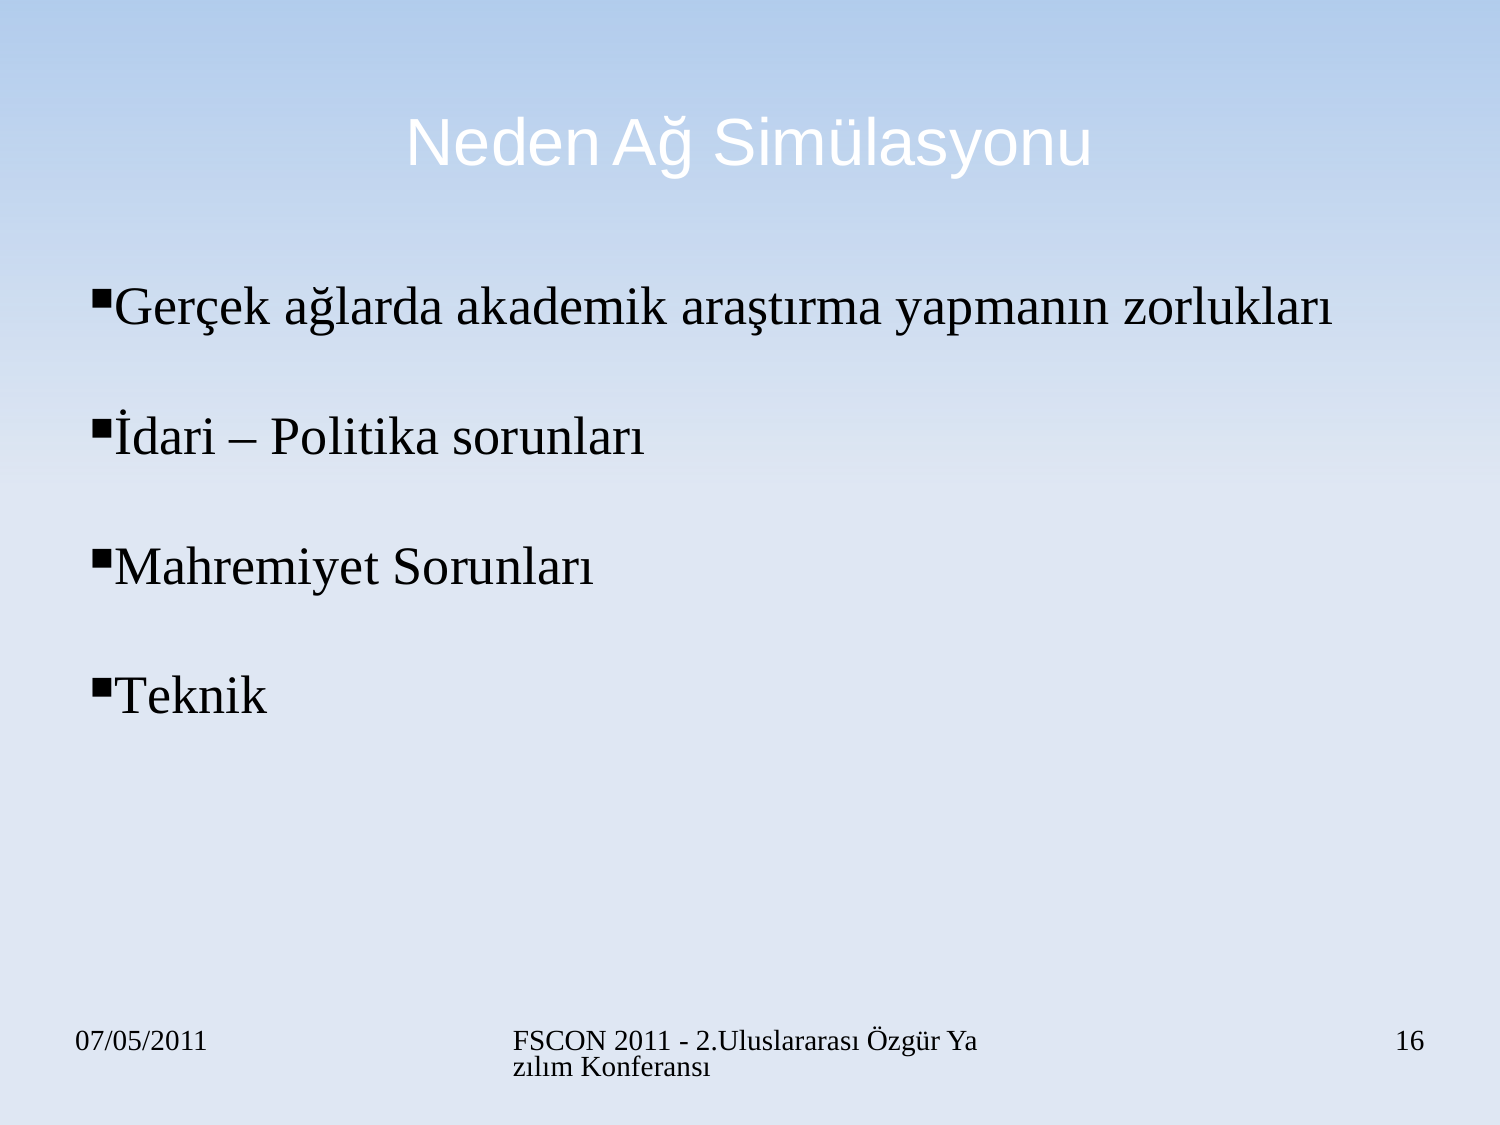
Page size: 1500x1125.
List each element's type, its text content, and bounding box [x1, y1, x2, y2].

text_box Neden Ağ Simülasyonu [75, 45, 1426, 233]
text_box Gerçek ağlarda akademik araştırma yapmanın zorlukları İdari – Politika sorunları Mahremiyet Sorunları Teknik [75, 262, 1426, 1006]
picture [0, 0, 1500, 1125]
